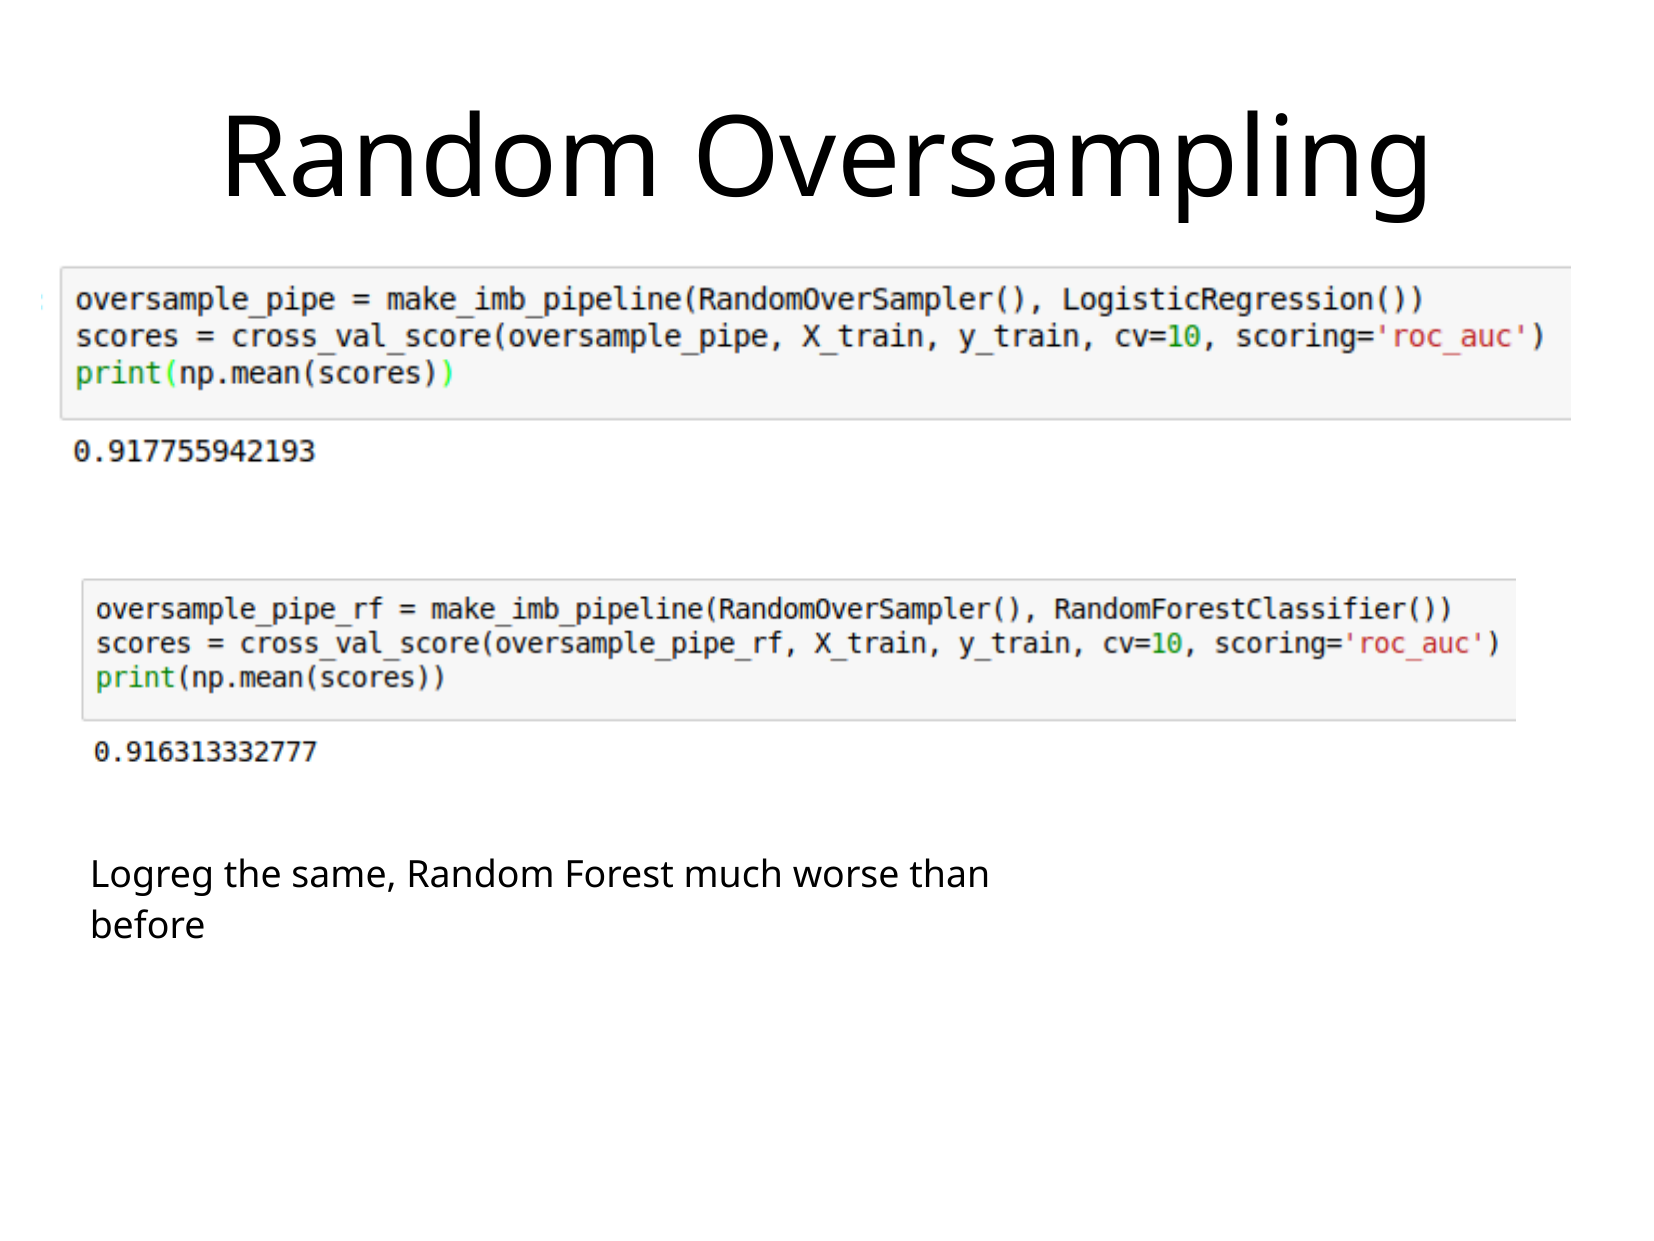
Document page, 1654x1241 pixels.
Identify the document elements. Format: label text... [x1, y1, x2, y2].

text_box Logreg the same, Random Forest much worse than before [75, 840, 1066, 893]
picture [41, 256, 1571, 473]
title Random Oversampling [82, 49, 1571, 256]
picture [74, 569, 1516, 778]
